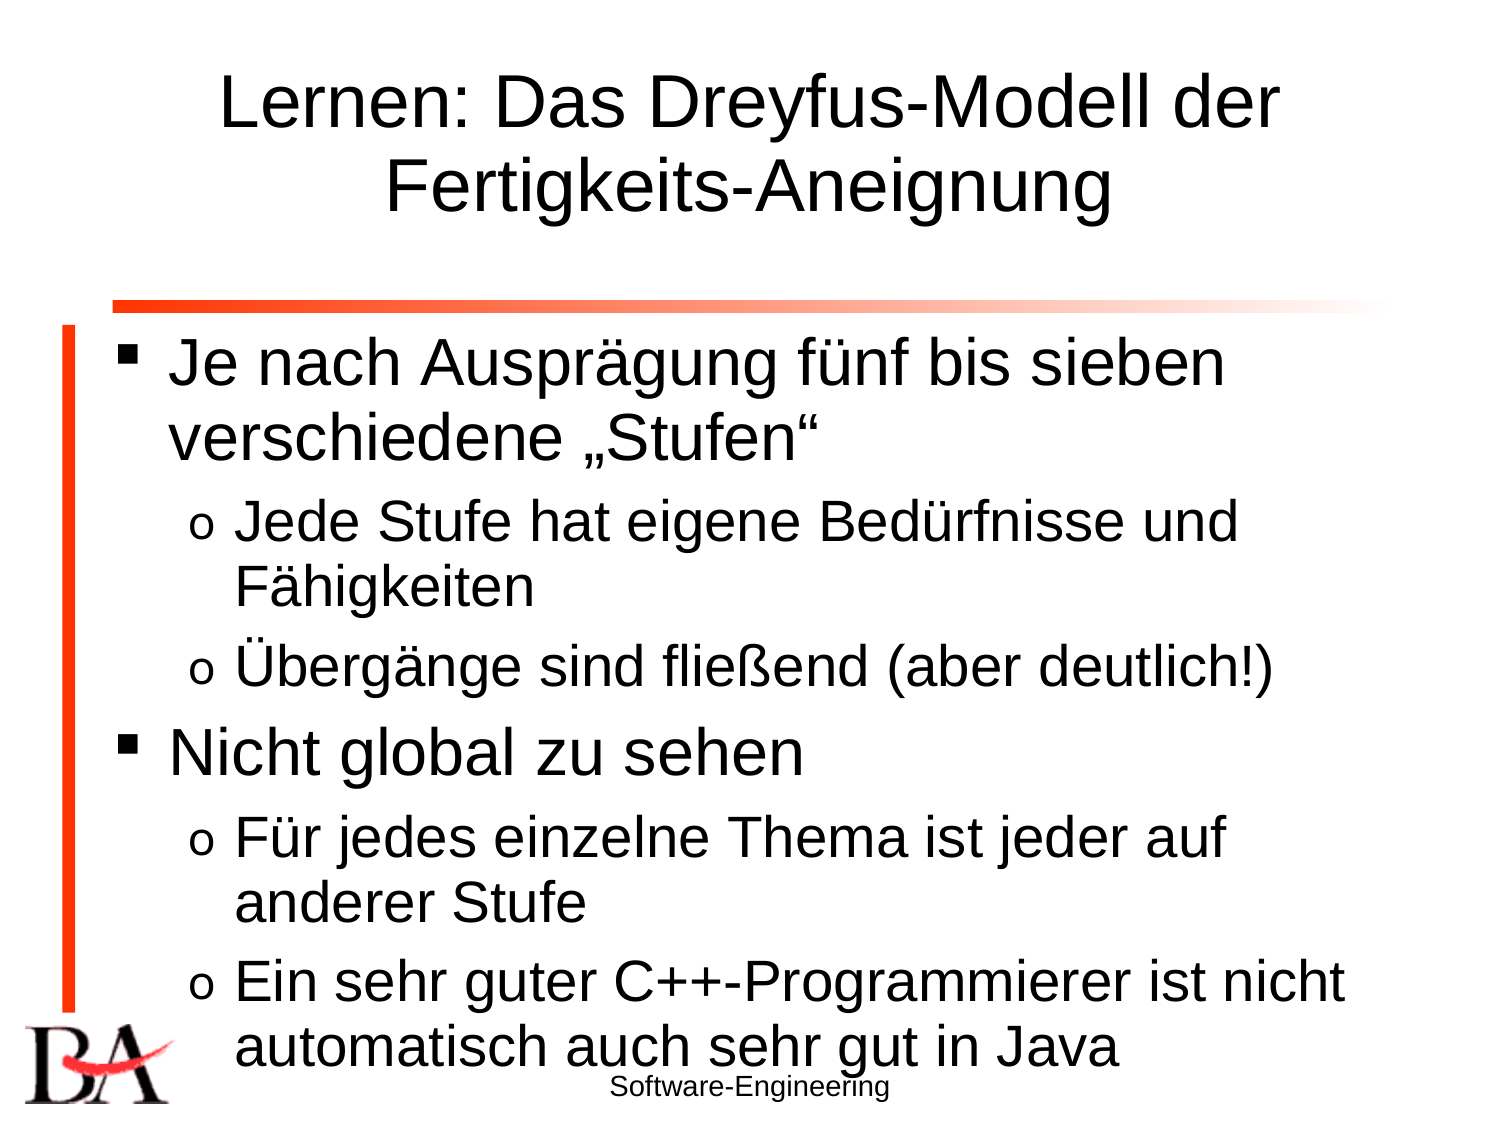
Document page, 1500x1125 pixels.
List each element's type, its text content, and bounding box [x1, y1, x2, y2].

title Lernen: Das Dreyfus-Modell der Fertigkeits-Aneignung [112, 28, 1388, 259]
list Je nach Ausprägung fünf bis sieben verschiedene „Stufen“ Jede Stufe hat eigene Bedürfnisse und Fähigkeiten Übergänge sind fließend (aber deutlich!) Nicht global zu sehen Für jedes einzelne Thema ist jeder auf anderer Stufe Ein sehr guter C++-Programmierer ist nicht automatisch auch sehr gut in Java [112, 324, 1388, 1078]
picture [24, 1024, 175, 1104]
